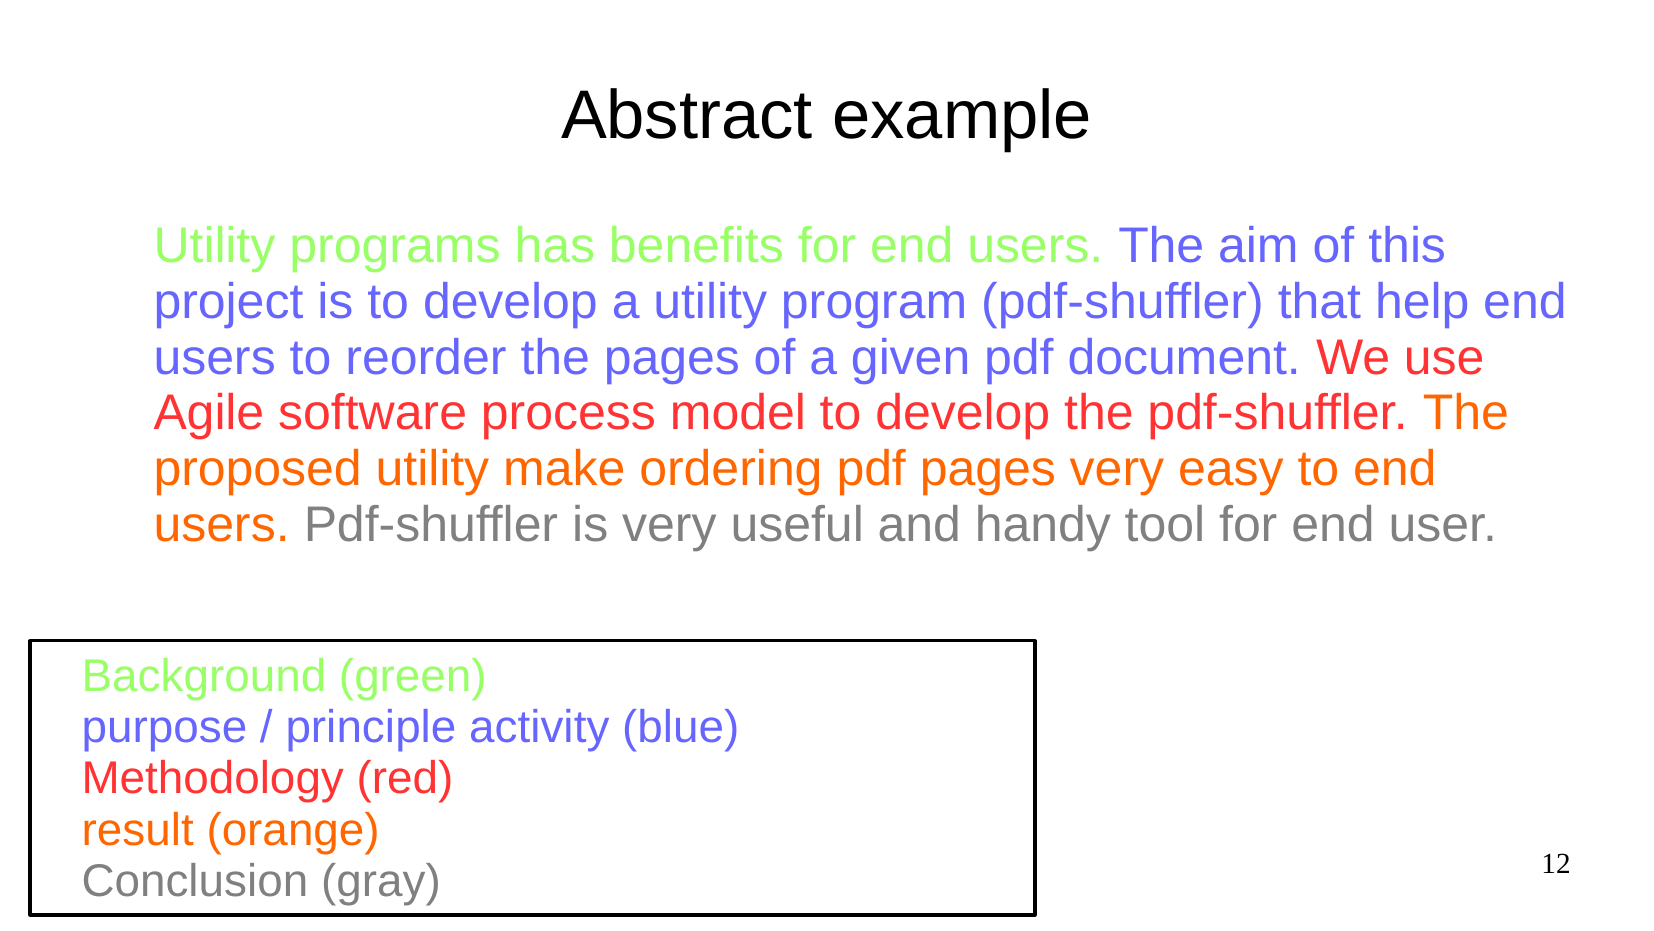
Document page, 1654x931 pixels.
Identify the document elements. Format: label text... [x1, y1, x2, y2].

list Utility programs has benefits for end users. The aim of this project is to develop a utility program (pdf-shuffler) that help end users to reorder the pages of a given pdf document. We use Agile software process model to develop the pdf-shuffler. The proposed utility make ordering pdf pages very easy to end users. Pdf-shuffler is very useful and handy tool for end user. [82, 217, 1571, 758]
text_box Background (green) purpose / principle activity (blue) Methodology (red) result (orange) Conclusion (gray) [30, 640, 1036, 916]
title Abstract example [82, 37, 1571, 193]
